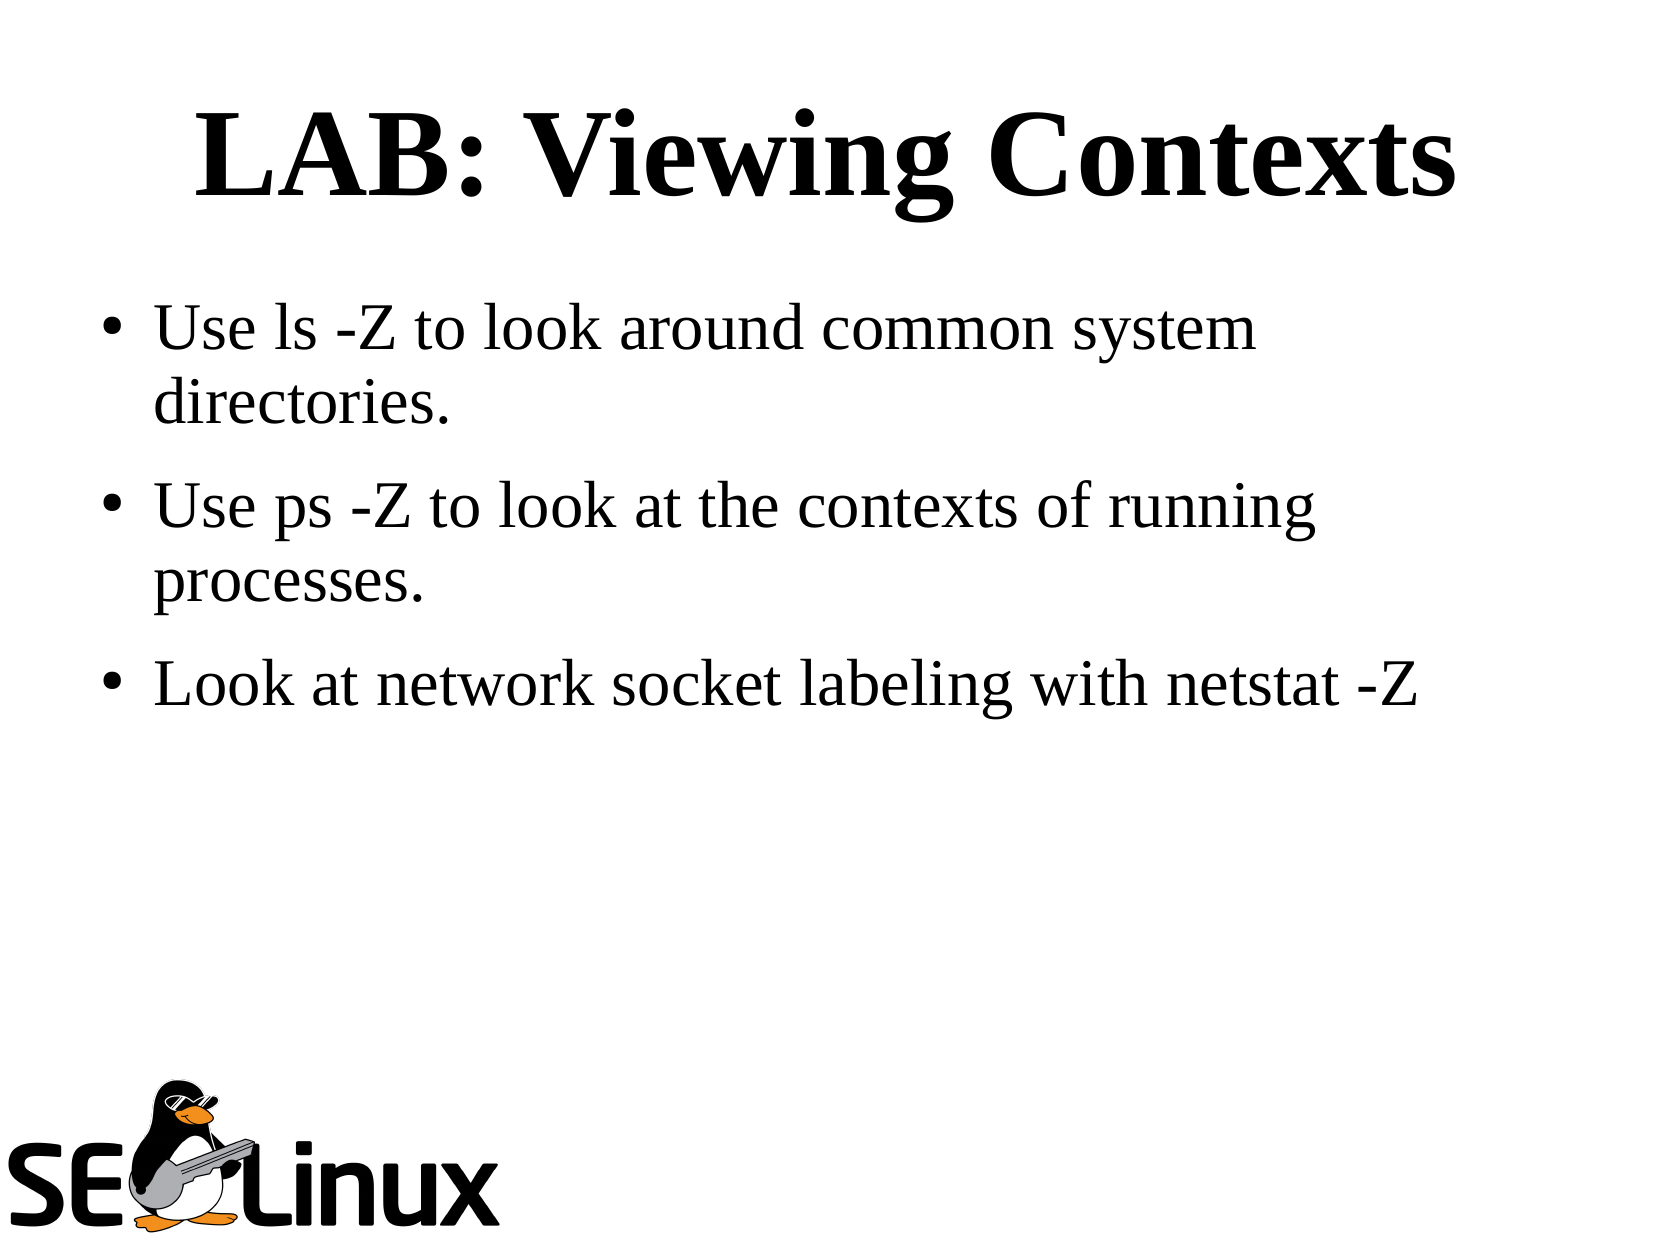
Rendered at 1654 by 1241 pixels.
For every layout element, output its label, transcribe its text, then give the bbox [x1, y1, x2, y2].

title LAB: Viewing Contexts [82, 49, 1571, 257]
list Use ls -Z to look around common system directories. Use ps -Z to look at the contexts of running processes. Look at network socket labeling with netstat -Z [82, 290, 1571, 1010]
picture [0, 919, 526, 1241]
